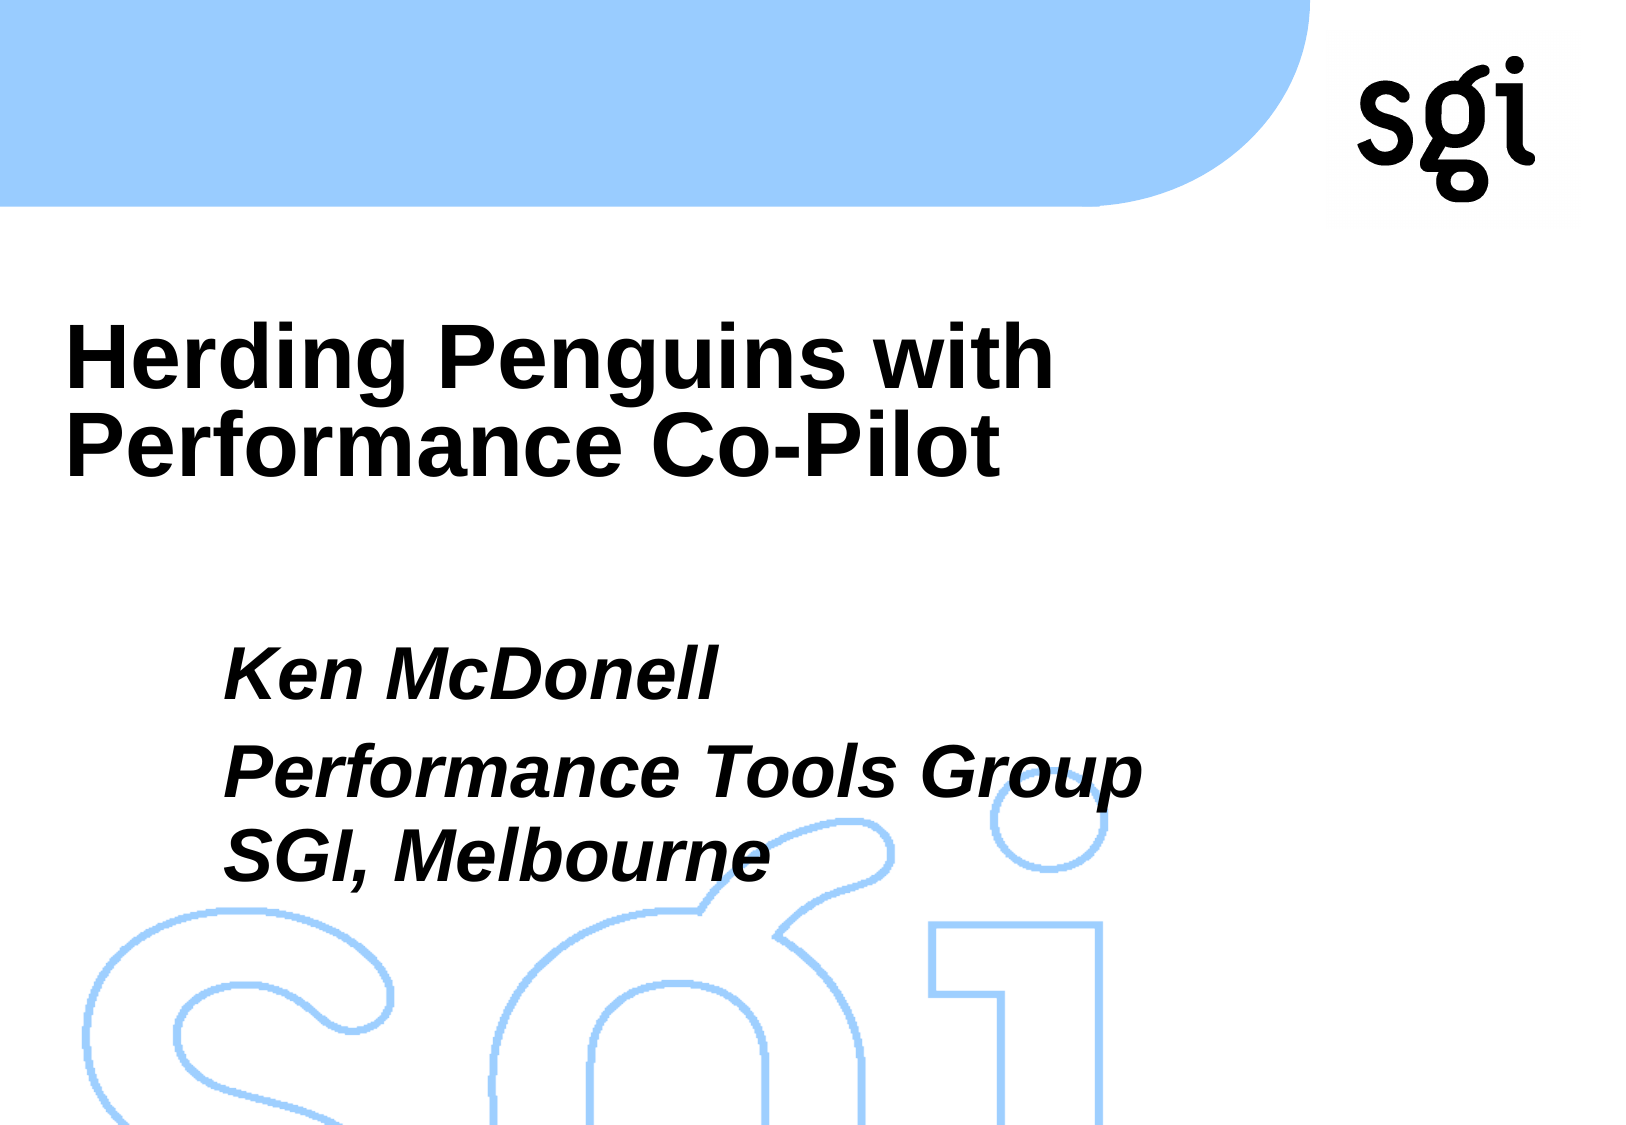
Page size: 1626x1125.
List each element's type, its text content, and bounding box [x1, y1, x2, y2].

subtitle Ken McDonell Performance Tools Group SGI, Melbourne [209, 624, 1588, 970]
title Herding Penguins with Performance Co-Pilot [50, 262, 1293, 551]
